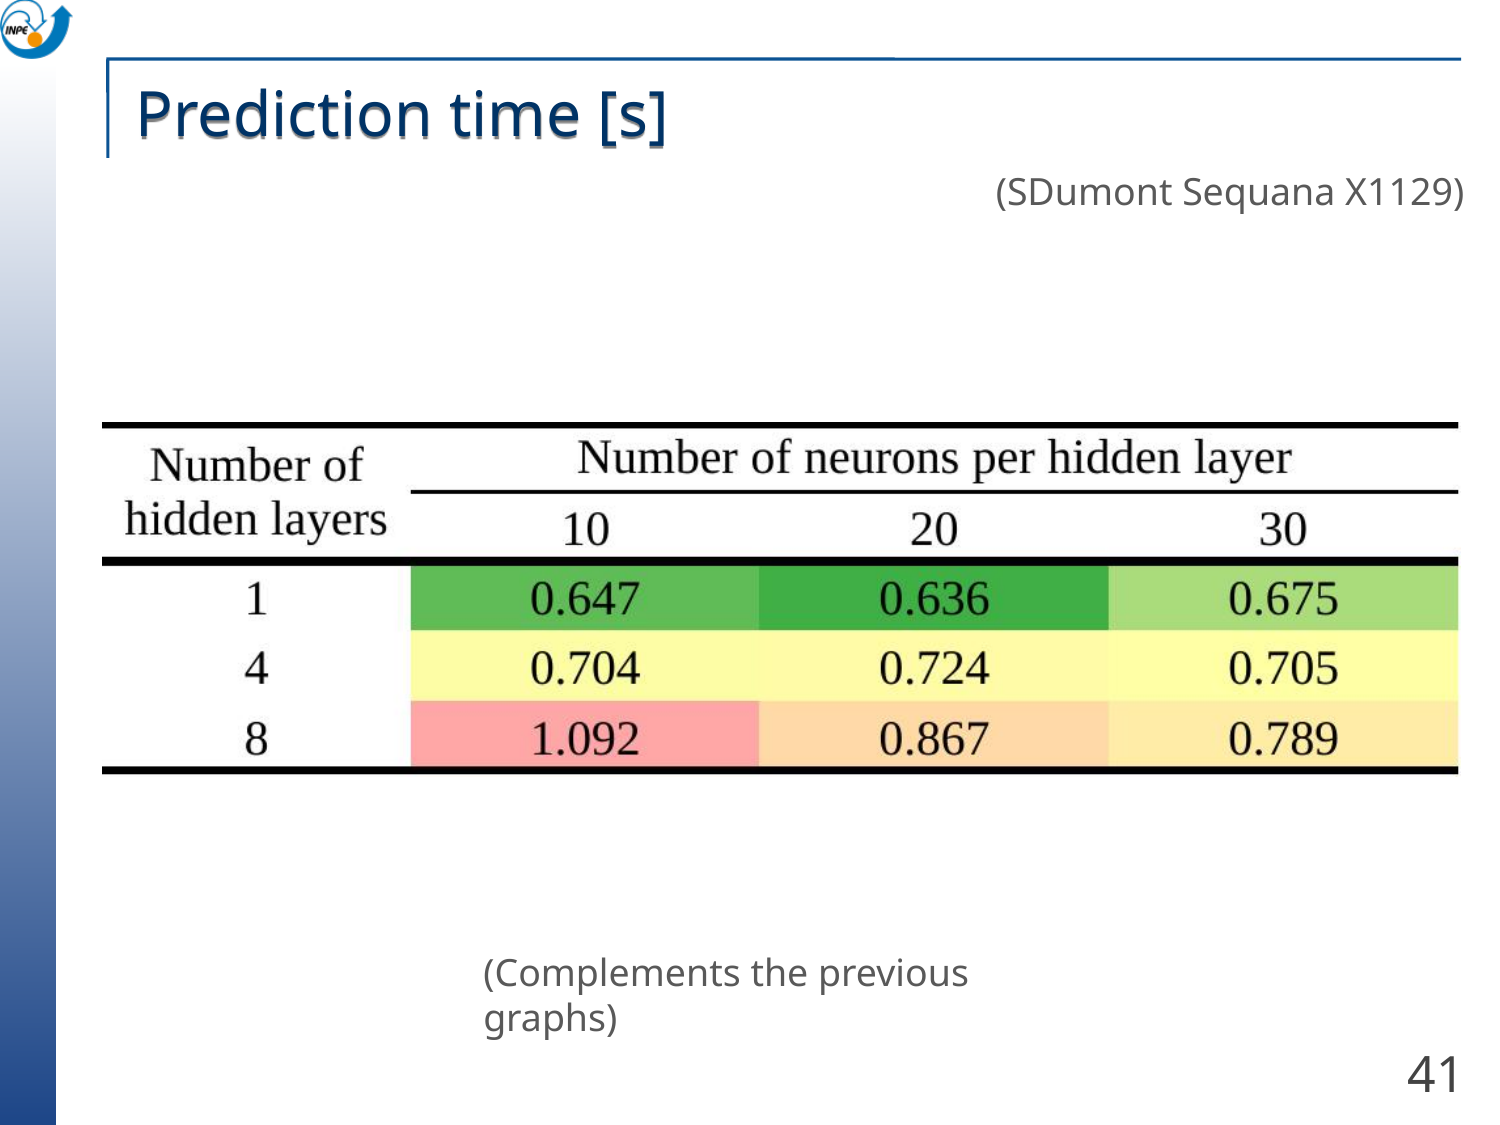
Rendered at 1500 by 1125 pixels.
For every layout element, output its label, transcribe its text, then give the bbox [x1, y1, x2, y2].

picture [0, 0, 73, 59]
slide_number 1 [1389, 1033, 1480, 1120]
title Prediction time [s] [106, 59, 1465, 181]
text_box (SDumont Sequana X1129) [895, 153, 1480, 229]
picture [102, 422, 1461, 777]
text_box (Complements the previous graphs) [468, 933, 1103, 1054]
